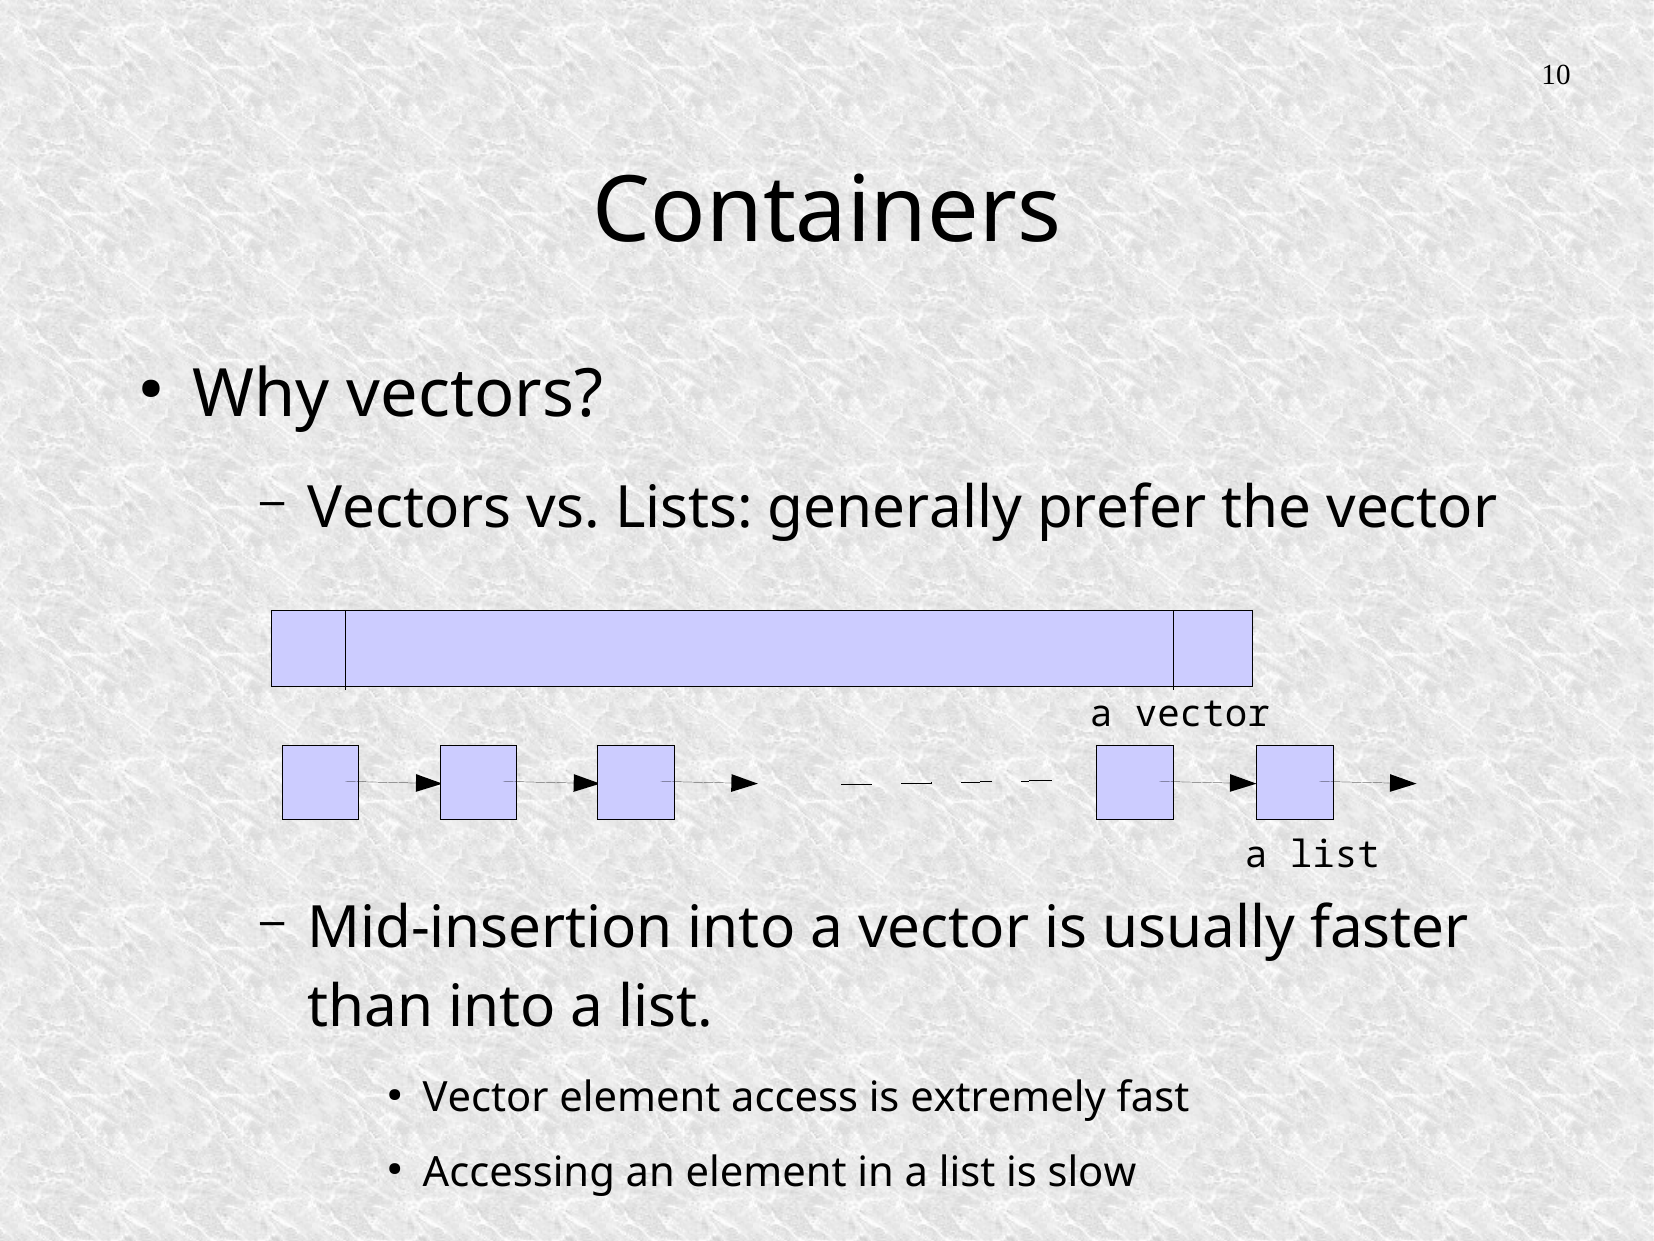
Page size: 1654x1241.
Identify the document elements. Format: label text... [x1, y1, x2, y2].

text_box [346, 610, 1173, 687]
text_box [1096, 745, 1174, 820]
text_box a list [1244, 827, 1381, 872]
text_box [1174, 610, 1253, 686]
text_box [271, 610, 345, 687]
text_box [282, 745, 359, 820]
text_box [597, 745, 675, 820]
text_box [1256, 745, 1334, 820]
picture [0, 0, 1654, 1241]
text_box a vector [1090, 686, 1271, 731]
list Why vectors? Vectors vs. Lists: generally prefer the vector Mid-insertion into a vector is usually faster than into a list. Vector element access is extremely fast Accessing an element in a list is slow [121, 344, 1534, 1188]
text_box [440, 745, 517, 820]
title Containers [121, 102, 1534, 311]
